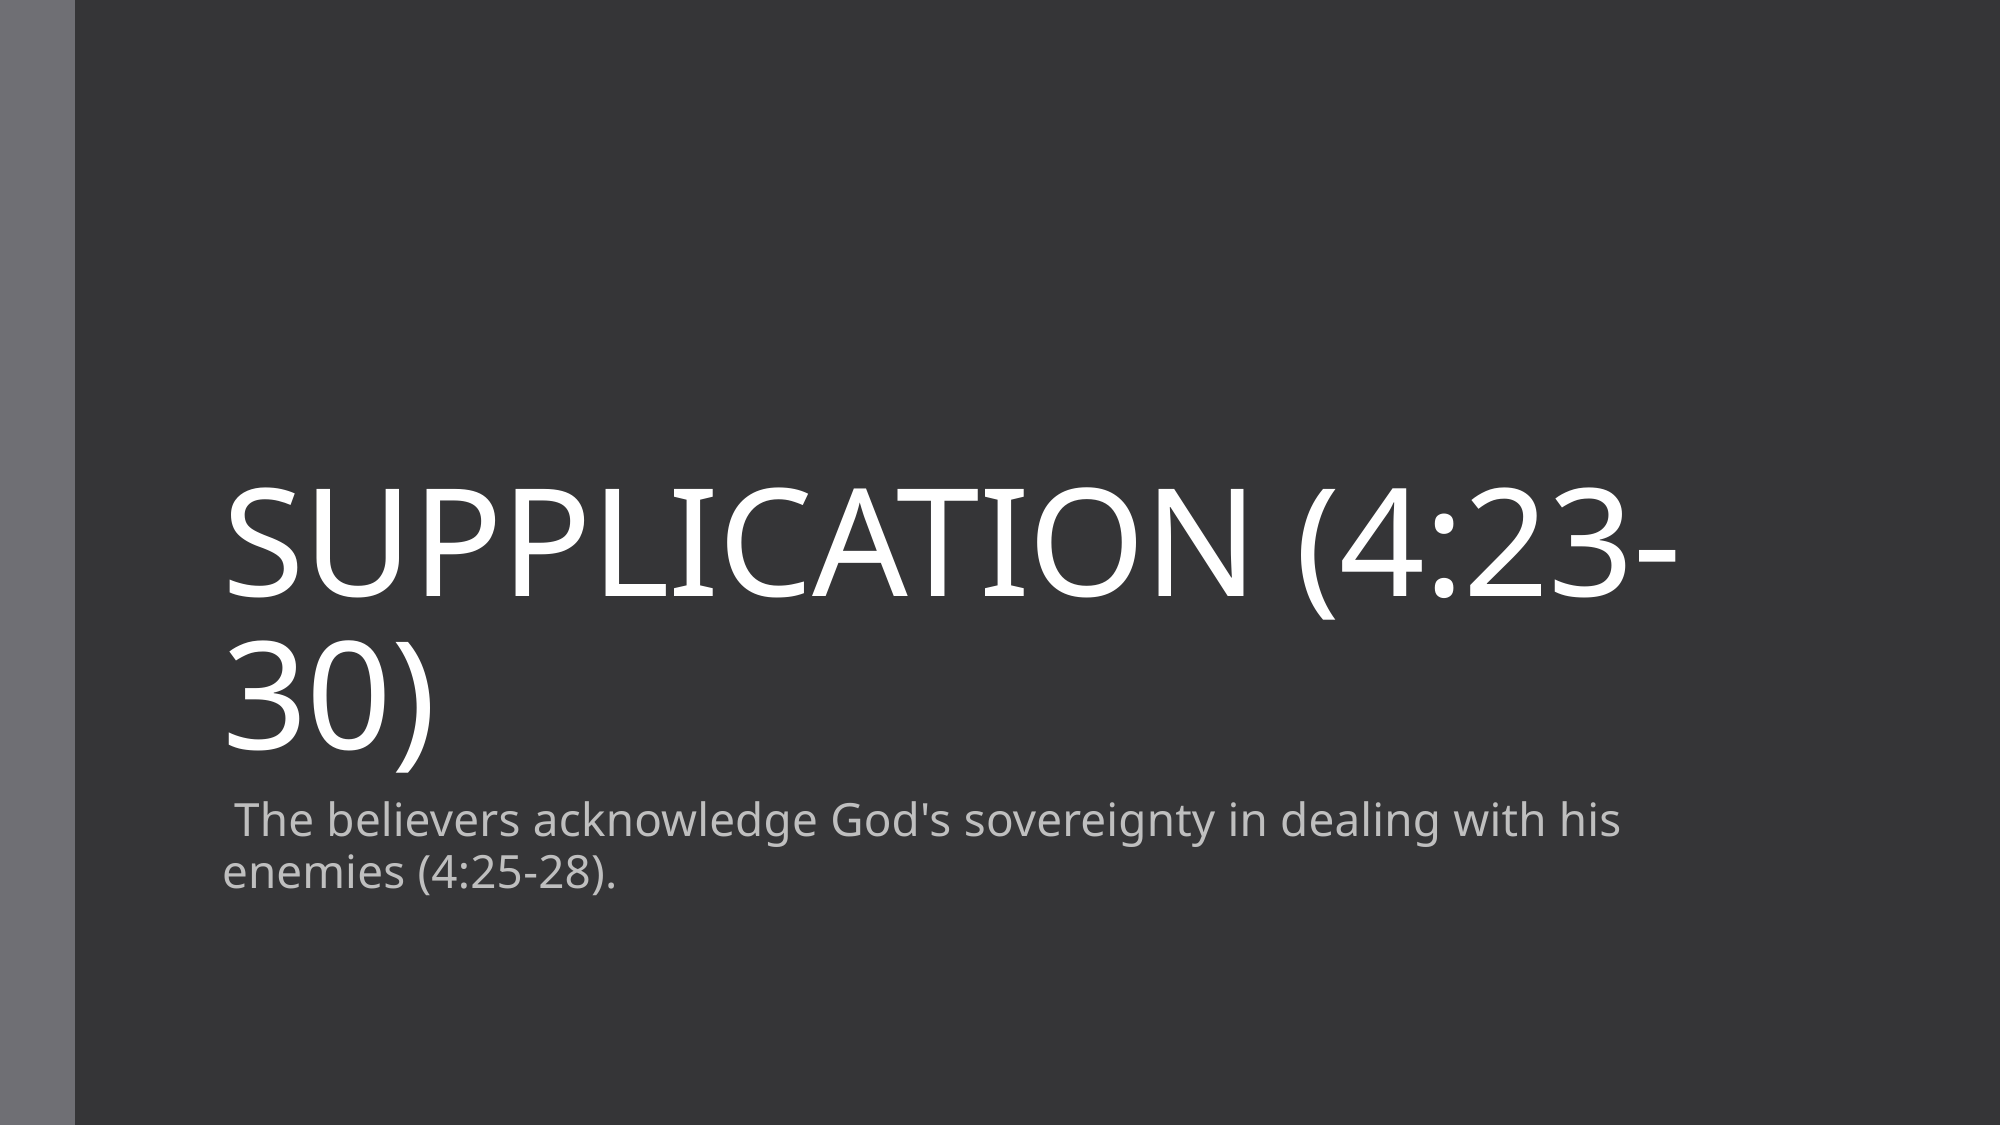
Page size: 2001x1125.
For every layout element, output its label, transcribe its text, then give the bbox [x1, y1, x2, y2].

subtitle The believers acknowledge God's sovereignty in dealing with his enemies (4:25-28). [206, 787, 1752, 1066]
title SUPPLICATION (4:23-30) [206, 124, 1752, 787]
